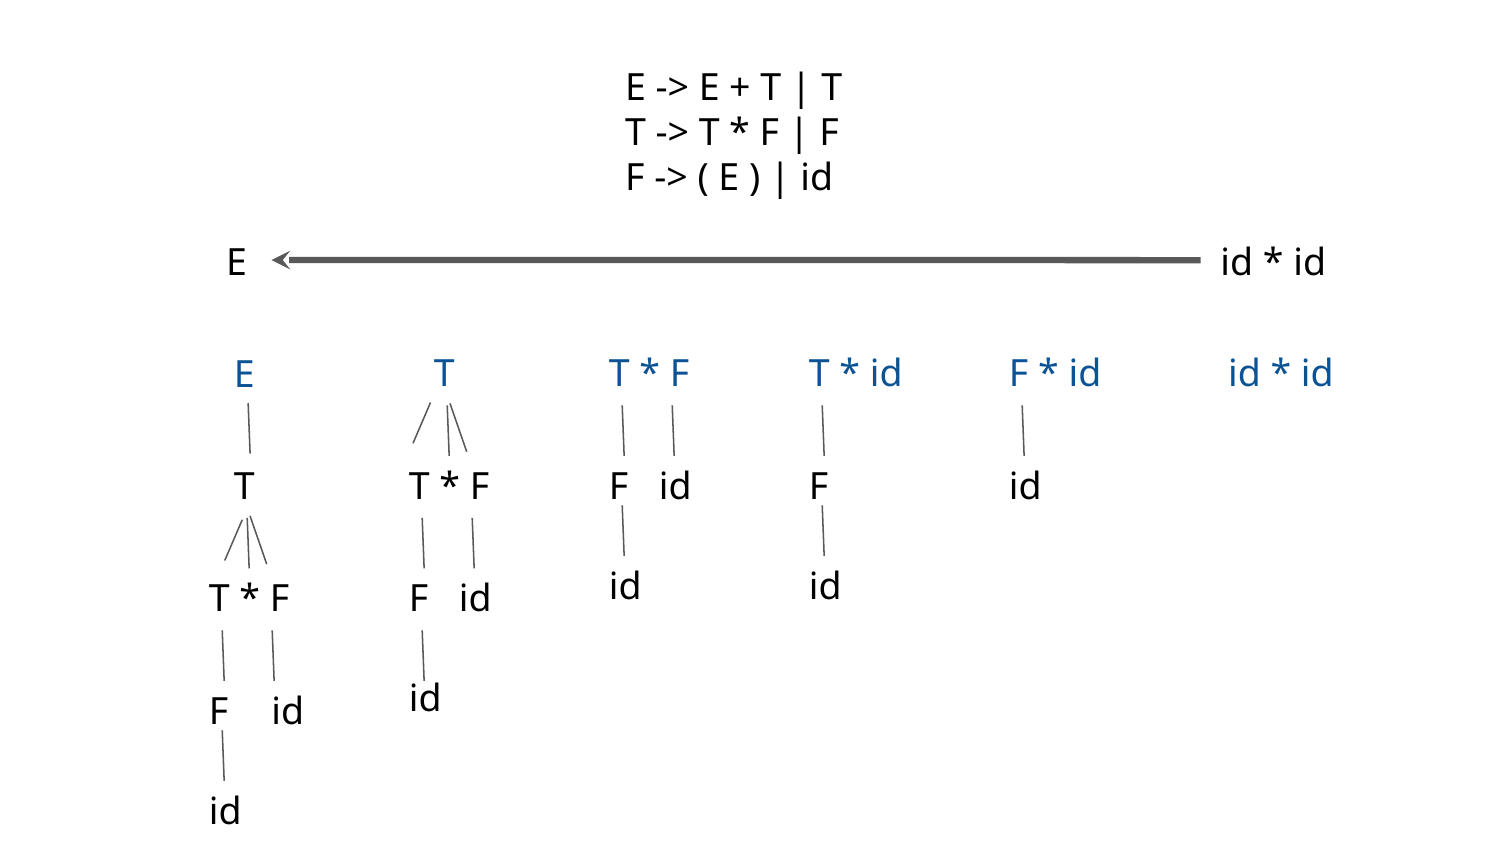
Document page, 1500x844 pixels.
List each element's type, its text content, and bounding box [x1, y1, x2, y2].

text_box id [643, 451, 727, 517]
text_box id [993, 451, 1140, 517]
text_box F * id [993, 339, 1140, 405]
text_box id [193, 776, 340, 842]
text_box T * F [393, 451, 540, 517]
text_box id [393, 664, 540, 730]
text_box F [193, 676, 253, 742]
text_box E -> E + T | T T -> T * F | F F -> ( E ) | id [610, 47, 961, 113]
text_box id * id [1200, 227, 1347, 293]
text_box id [443, 564, 527, 630]
text_box id [593, 551, 740, 617]
text_box F [793, 451, 940, 517]
text_box E [218, 339, 365, 405]
text_box id [256, 676, 340, 742]
text_box T [218, 451, 365, 517]
text_box T [418, 339, 565, 405]
text_box T * F [193, 564, 340, 630]
text_box F [593, 451, 643, 517]
text_box T * id [793, 339, 940, 405]
text_box T * F [593, 339, 740, 405]
text_box E [201, 227, 272, 293]
text_box id [793, 551, 940, 617]
text_box F [393, 564, 443, 630]
text_box id * id [1213, 339, 1359, 405]
